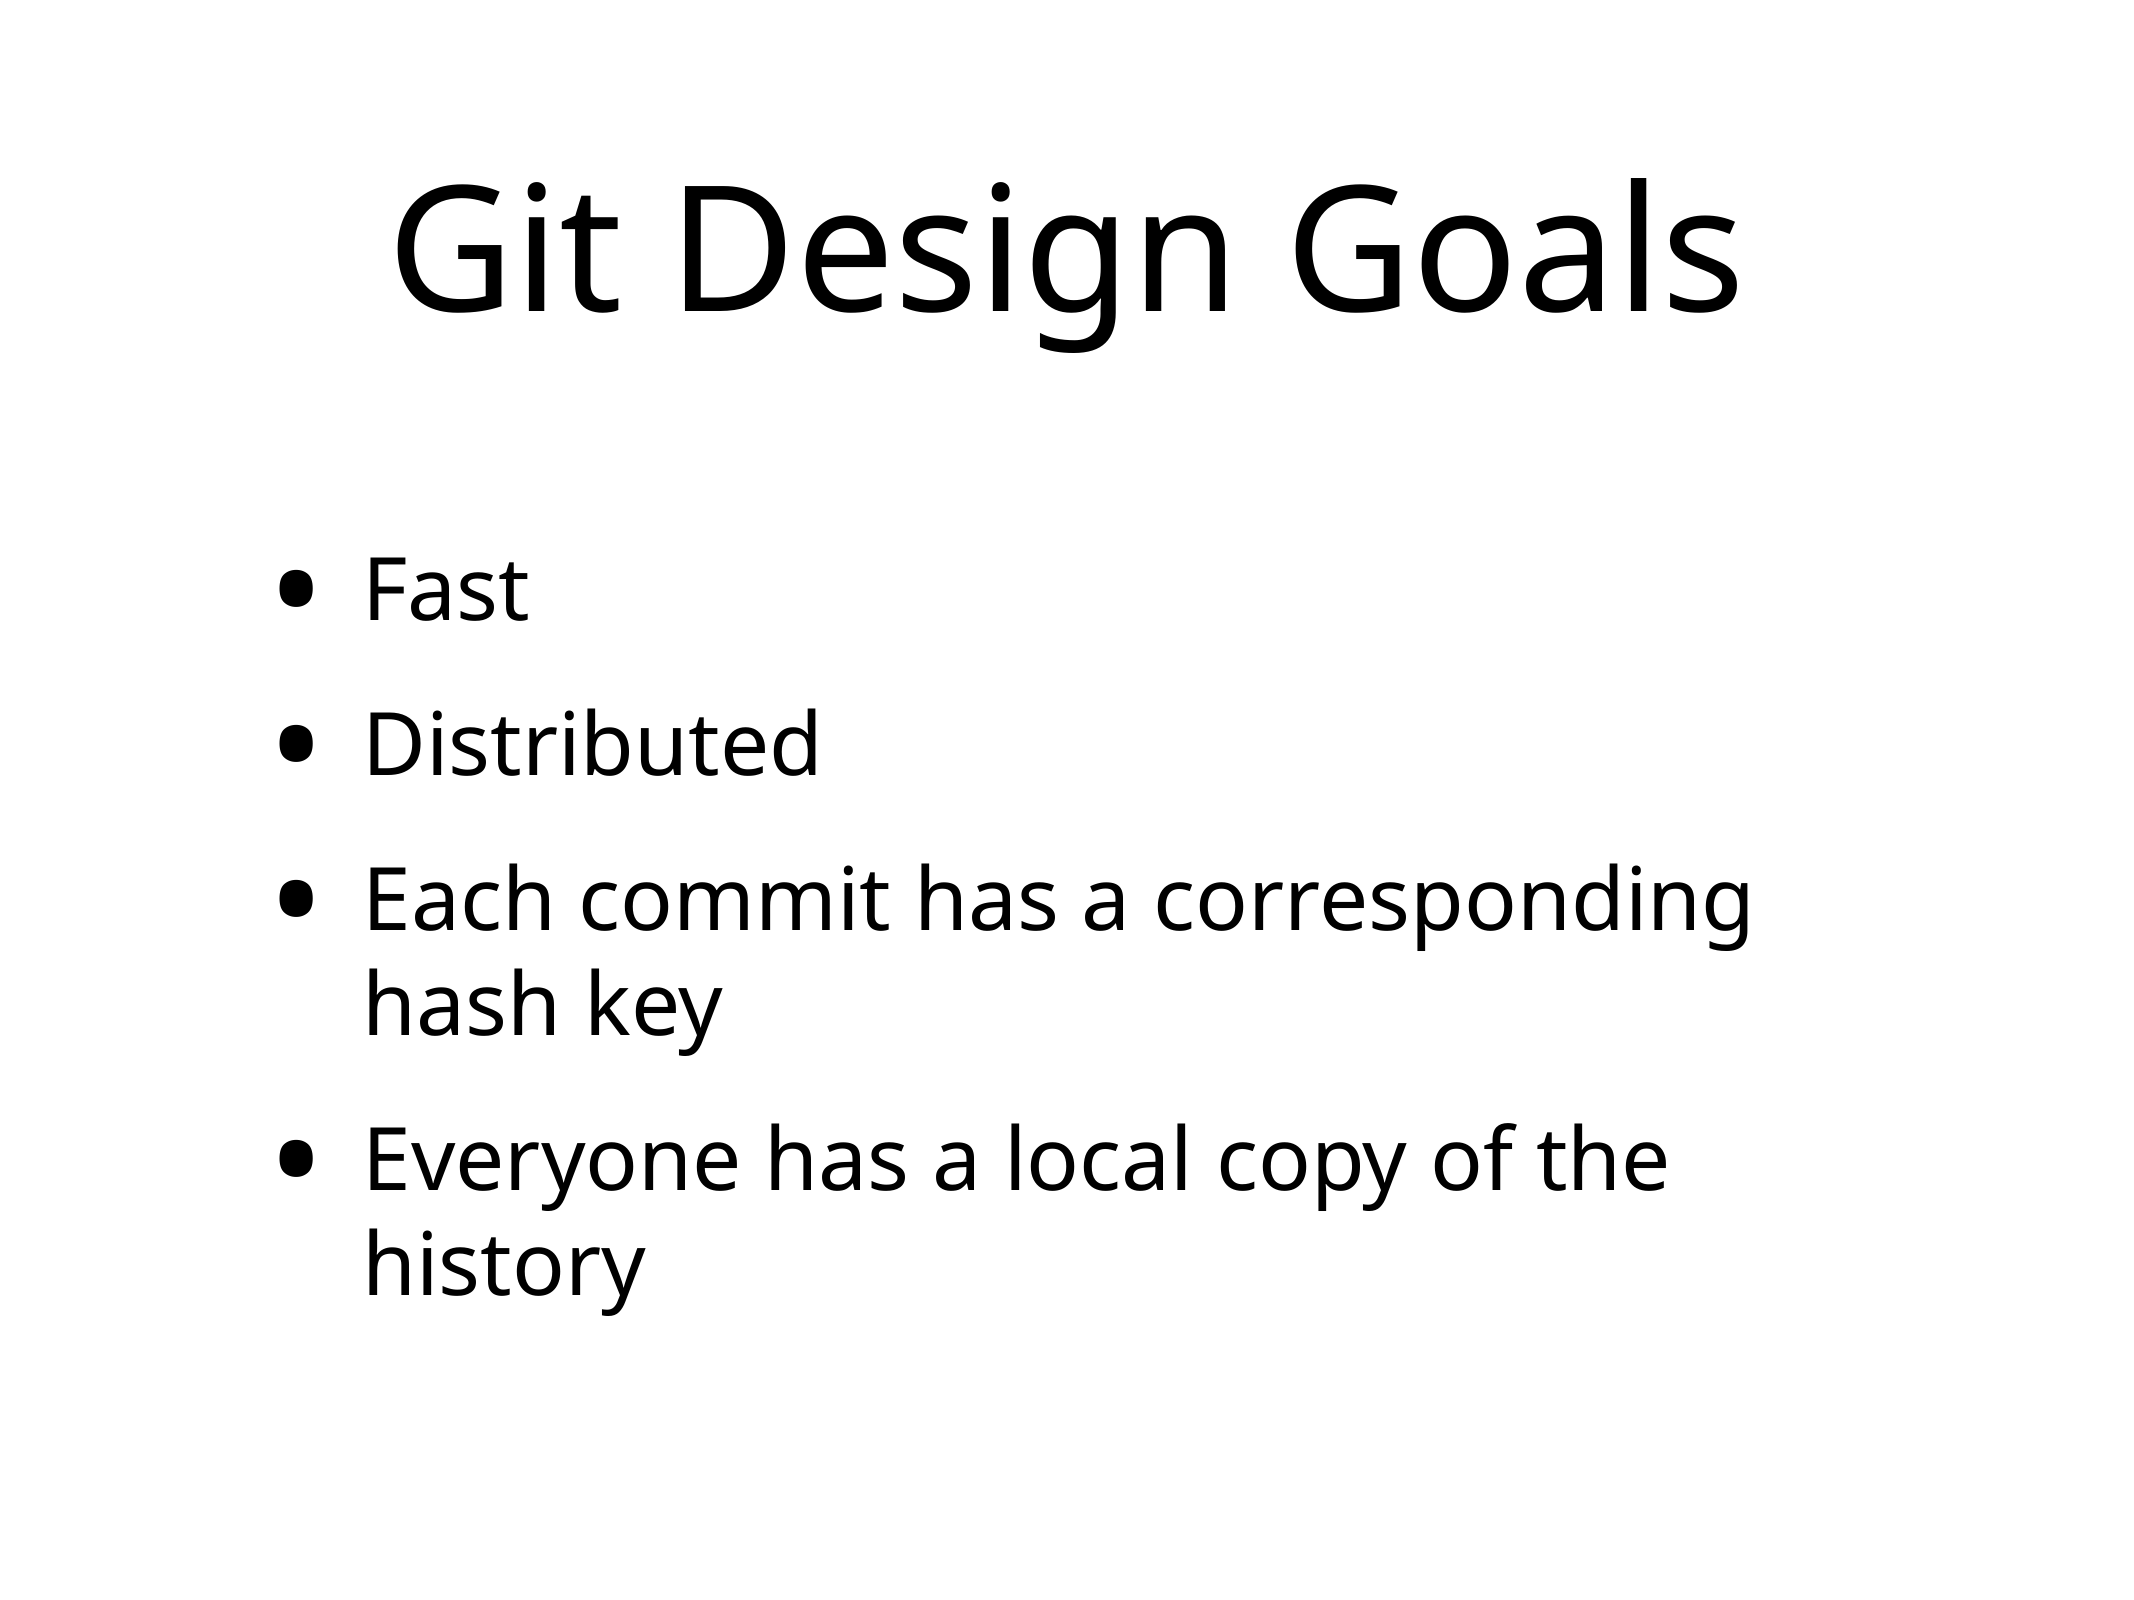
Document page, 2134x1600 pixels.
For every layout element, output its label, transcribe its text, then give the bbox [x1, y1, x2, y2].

title Git Design Goals [208, 41, 1925, 442]
list Fast Distributed Each commit has a corresponding hash key Everyone has a local copy of the history [208, 454, 1925, 1392]
